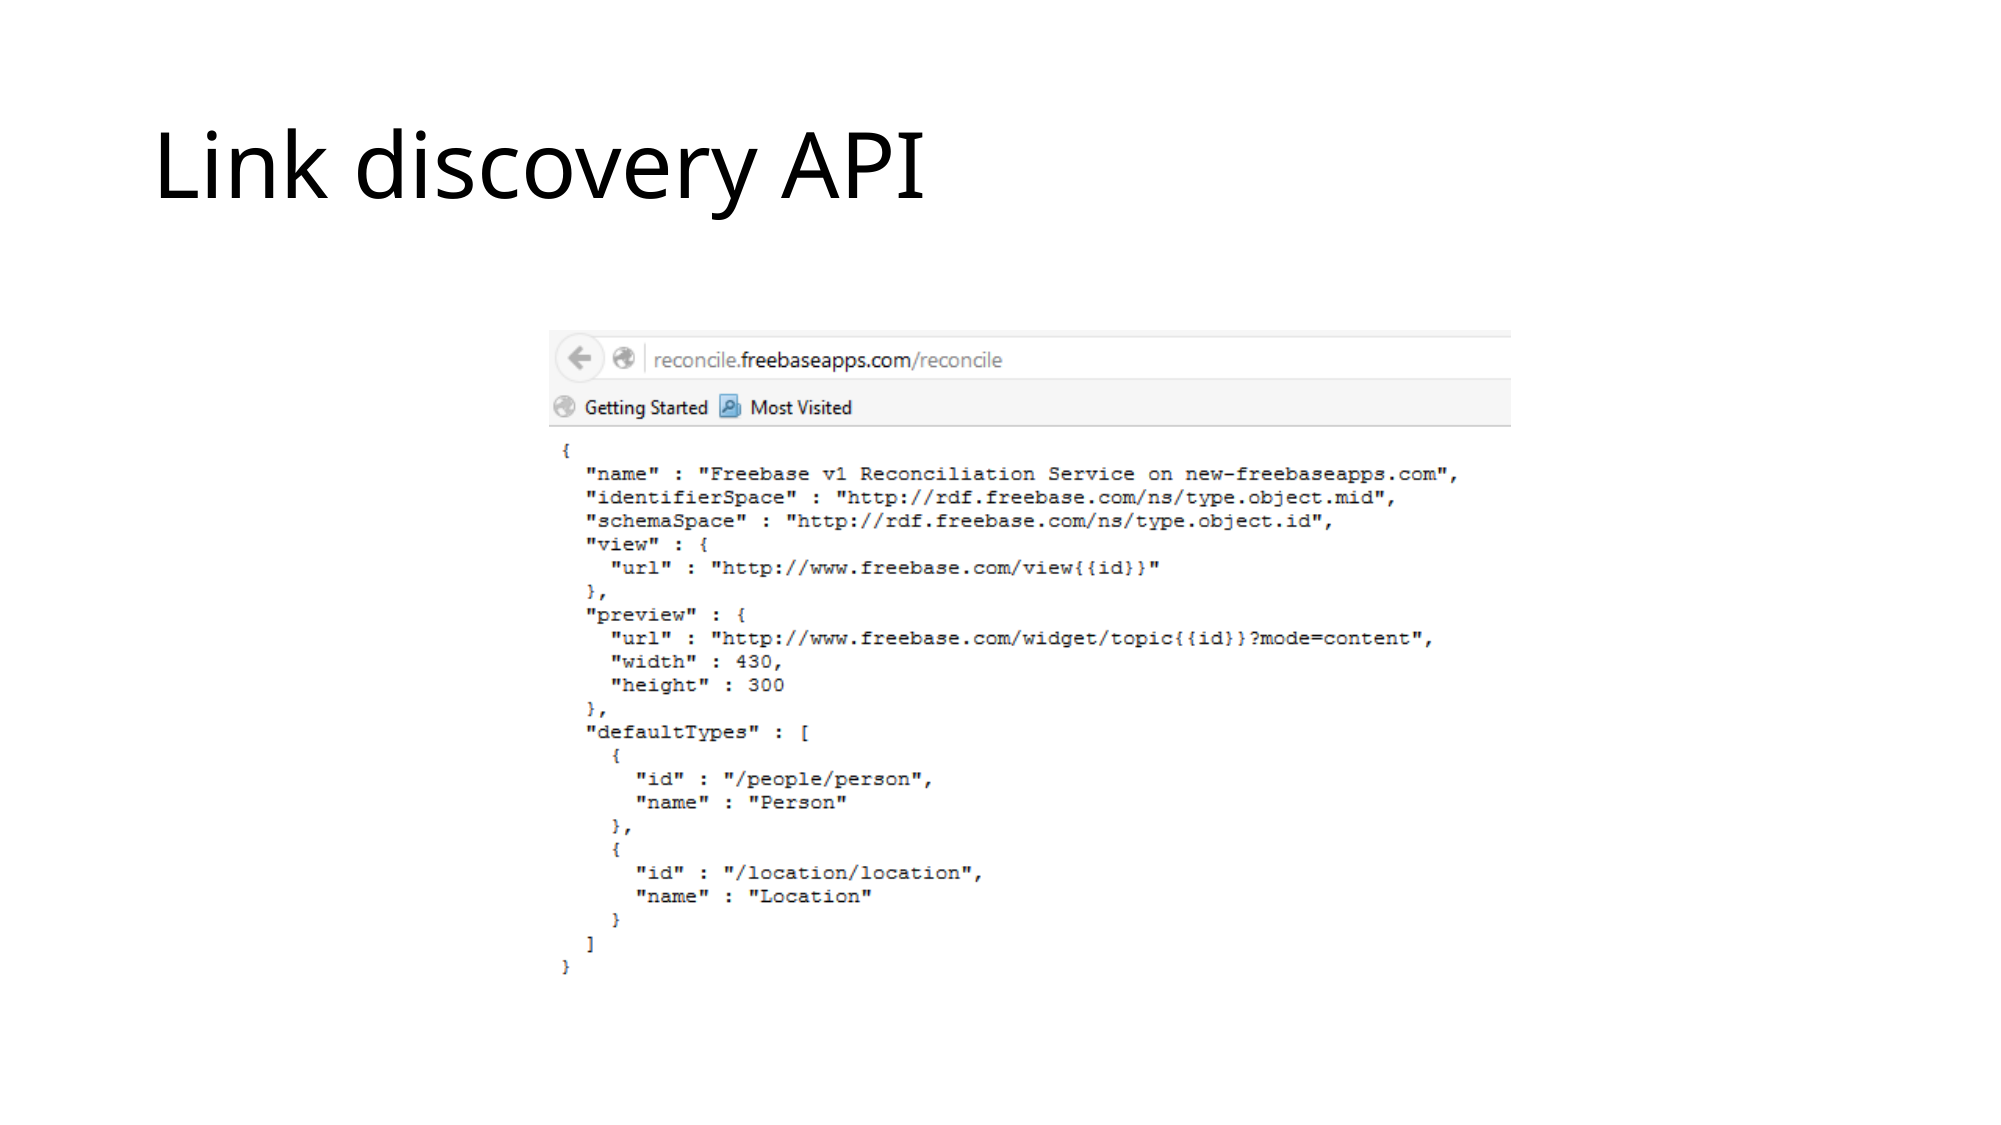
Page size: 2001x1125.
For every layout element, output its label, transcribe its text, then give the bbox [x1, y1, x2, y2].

picture [549, 330, 1511, 1023]
title Link discovery API [137, 59, 1863, 278]
